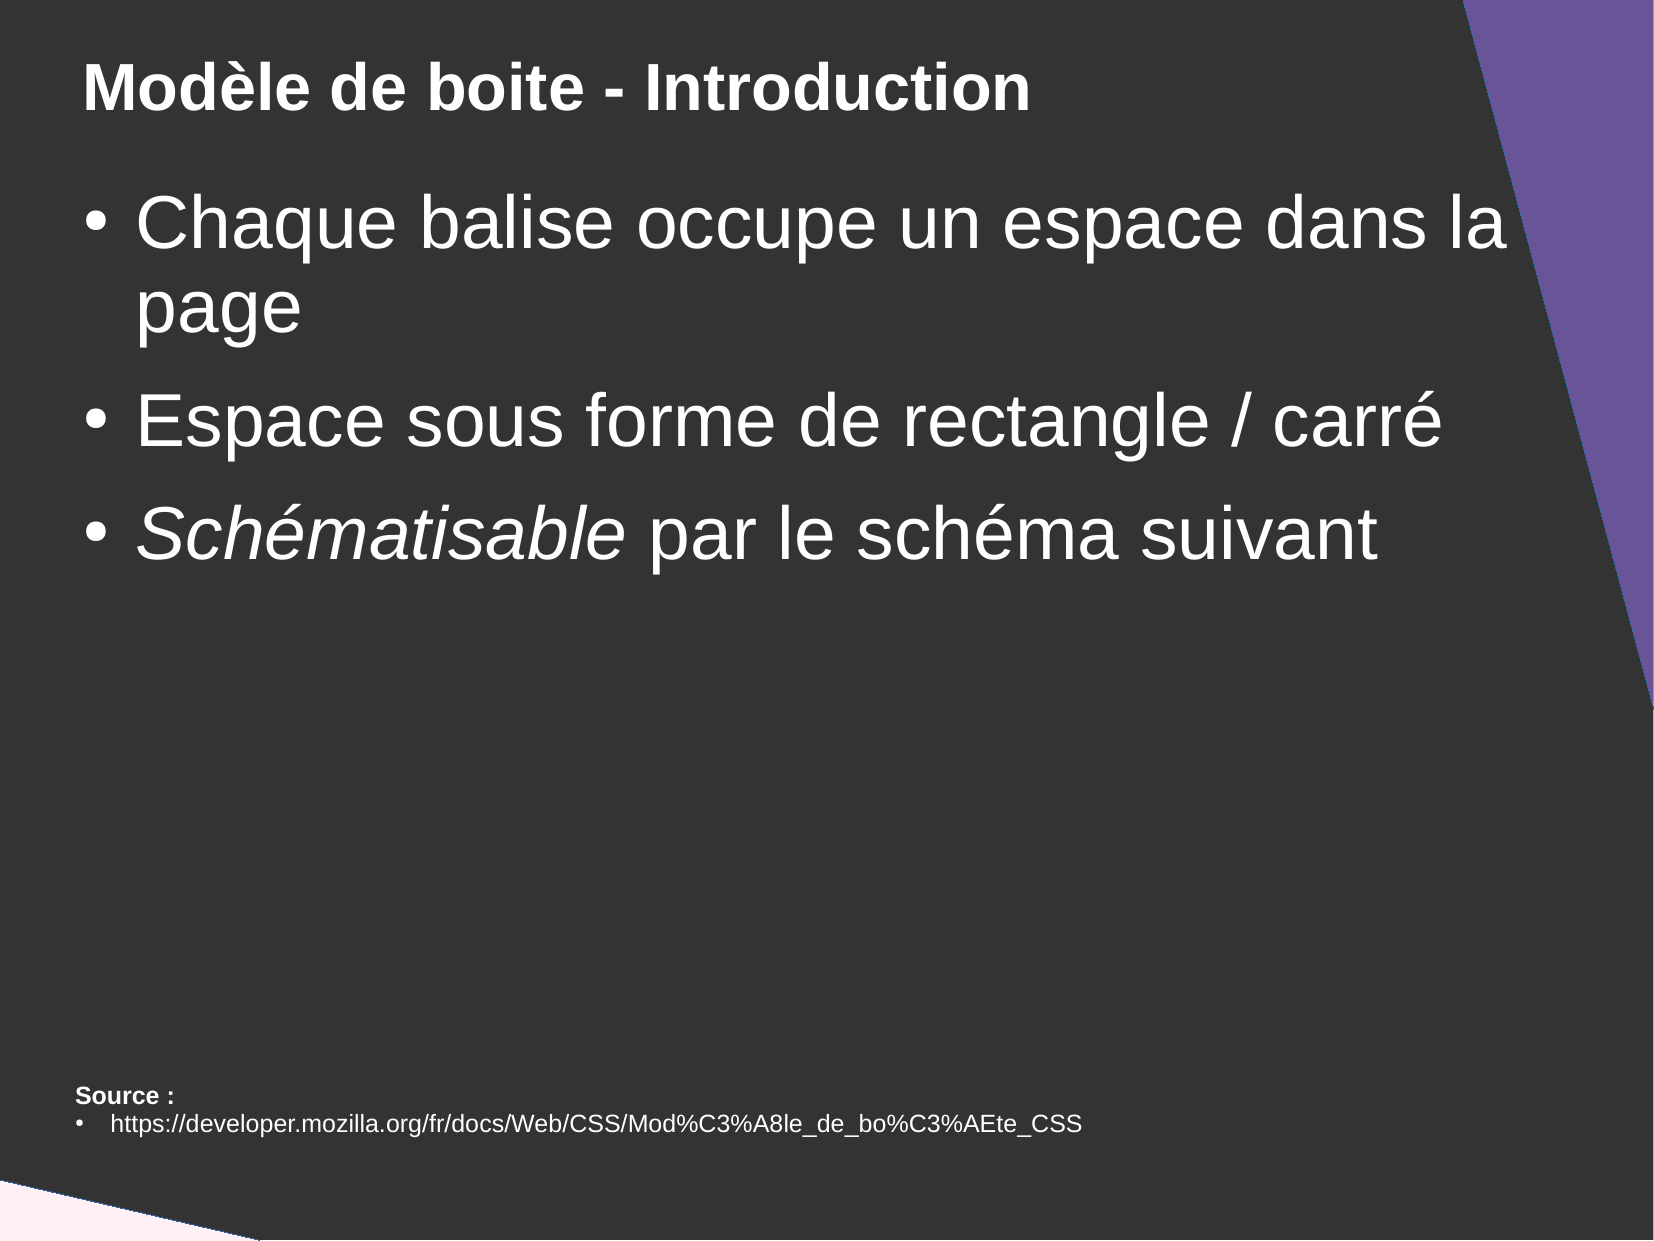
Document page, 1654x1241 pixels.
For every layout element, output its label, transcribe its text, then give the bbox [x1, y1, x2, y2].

text_box [1463, 0, 1654, 710]
title Modèle de boite - Introduction [82, 49, 1571, 130]
text_box [0, 1179, 264, 1241]
text_box Source : https://developer.mozilla.org/fr/docs/Web/CSS/Mod%C3%A8le_de_bo%C3%AEte_CSS [60, 1074, 1546, 1217]
list Chaque balise occupe un espace dans la page Espace sous forme de rectangle / carré Schématisable par le schéma suivant [64, 180, 1604, 1111]
